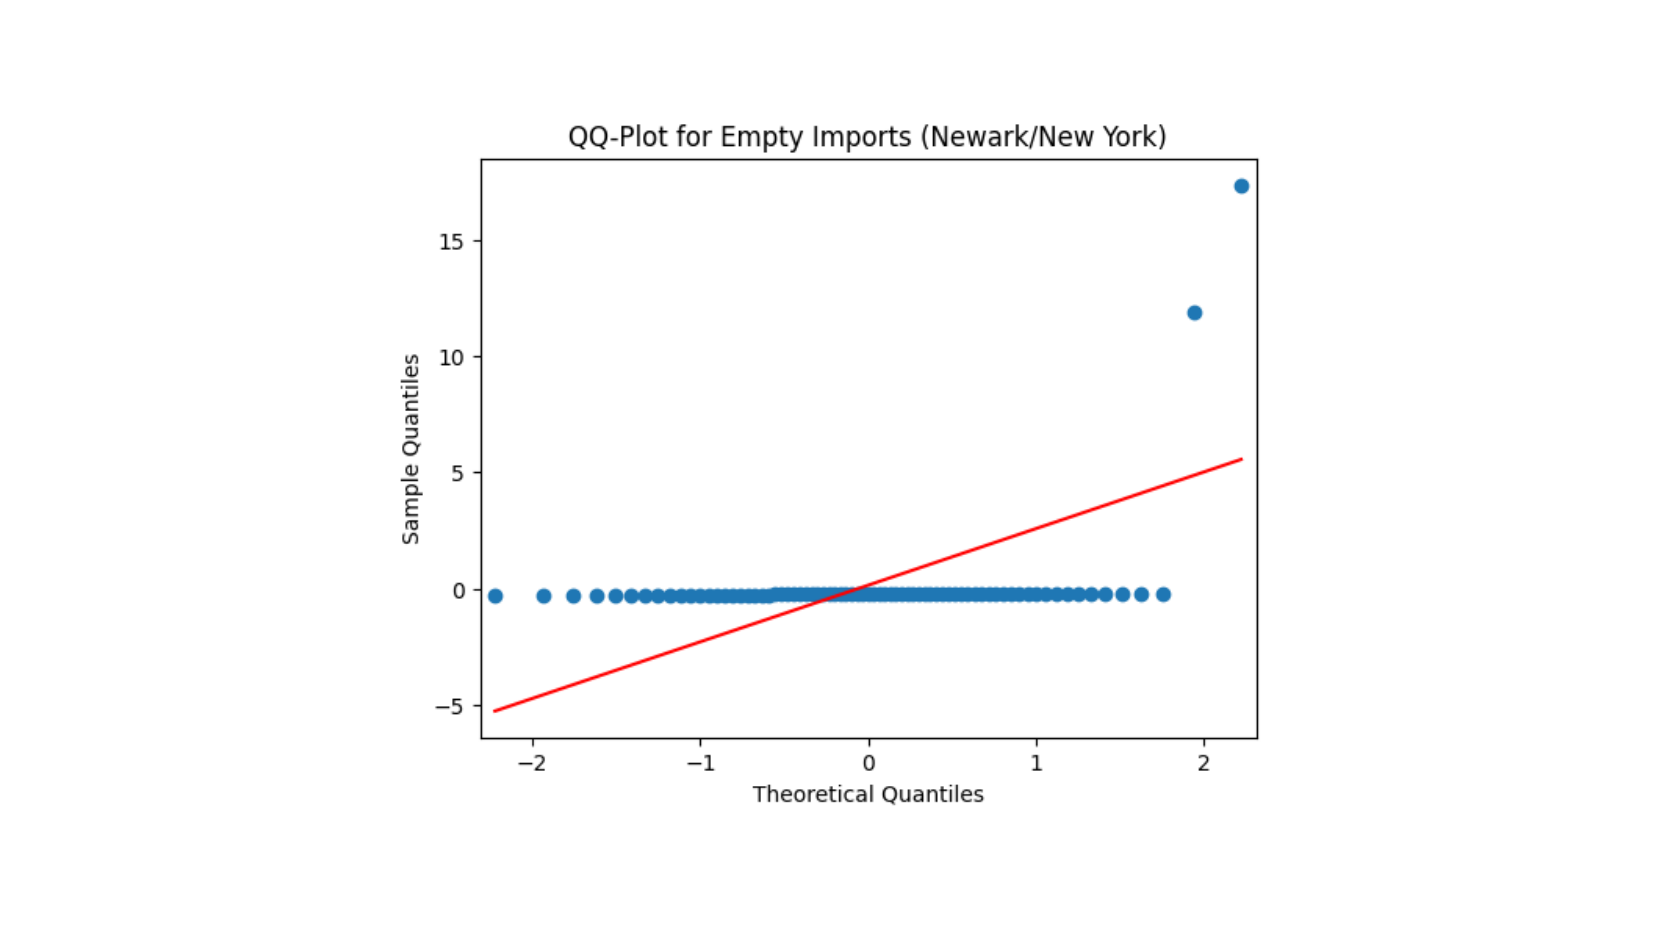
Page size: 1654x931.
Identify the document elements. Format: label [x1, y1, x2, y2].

picture [387, 109, 1271, 821]
